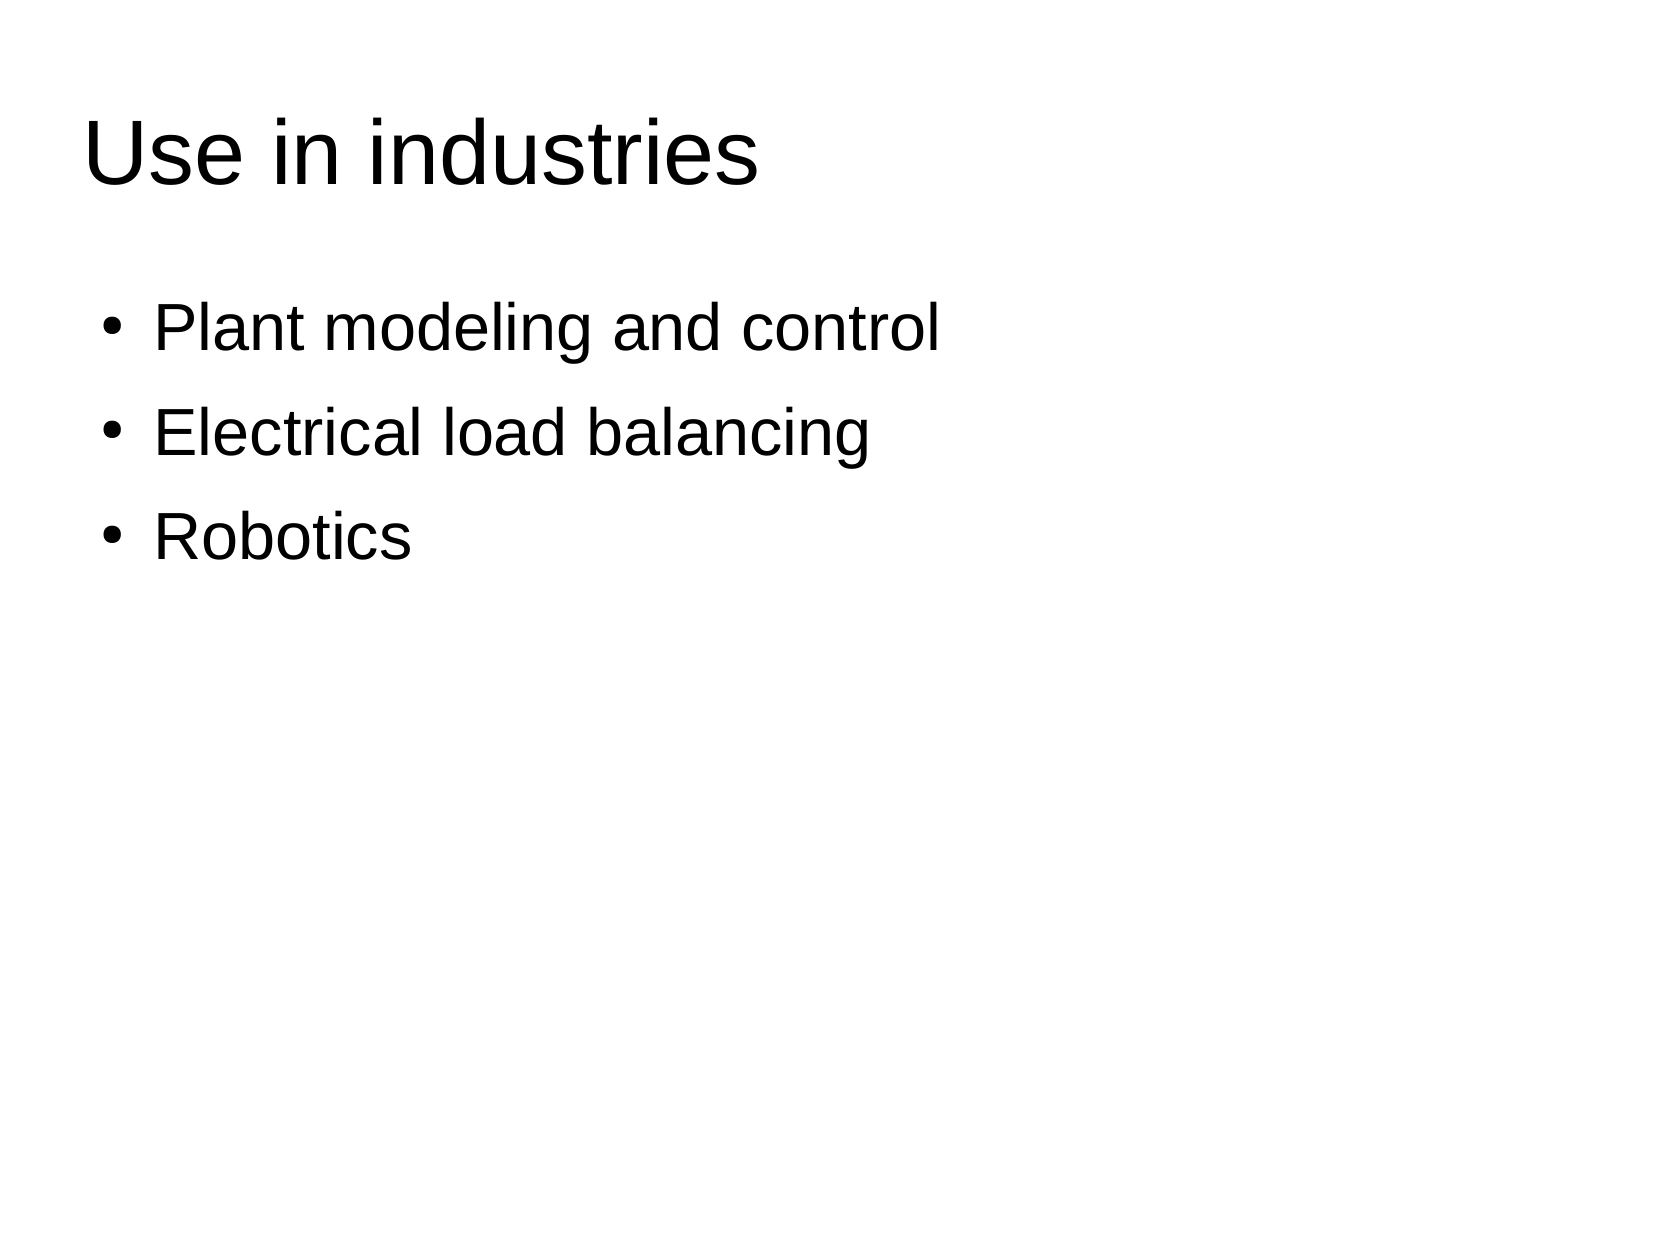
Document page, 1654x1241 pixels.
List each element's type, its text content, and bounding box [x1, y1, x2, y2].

list Plant modeling and control Electrical load balancing Robotics [82, 290, 1571, 1010]
title Use in industries [82, 49, 1571, 257]
